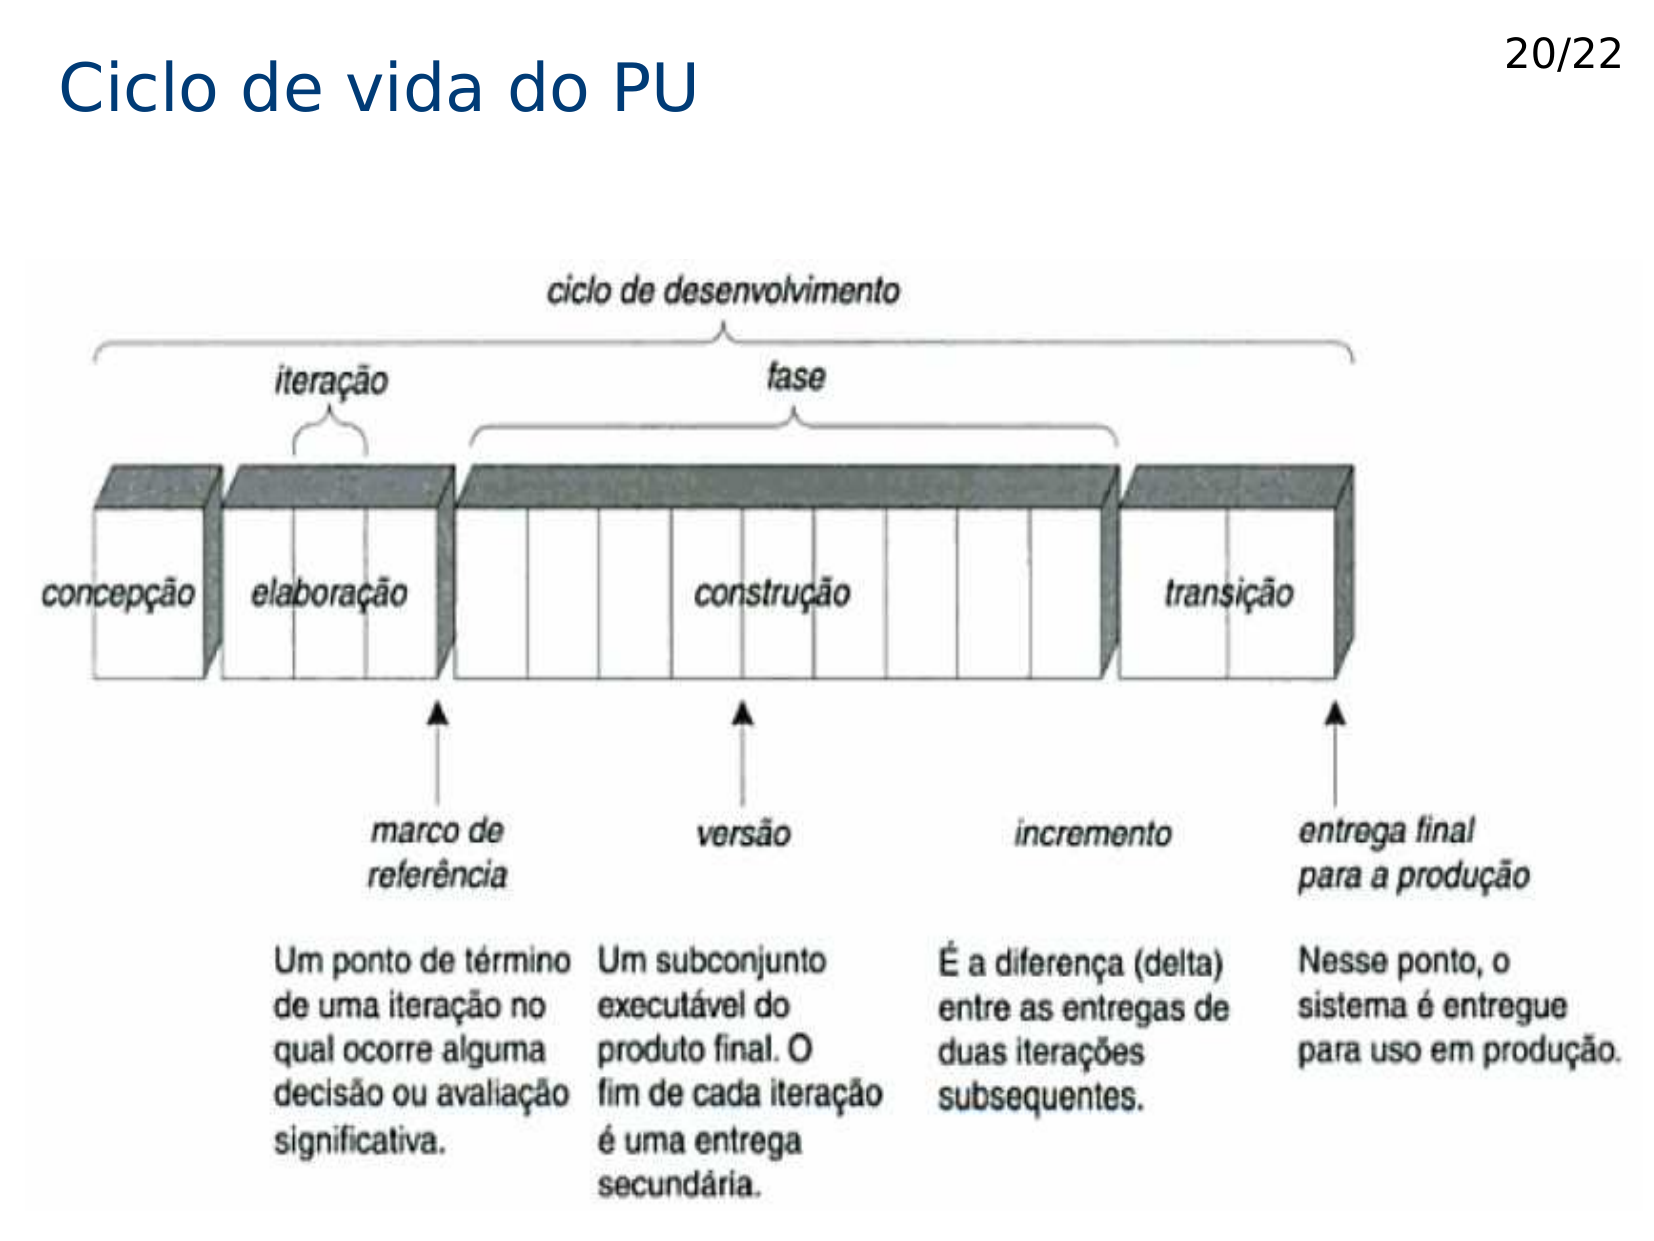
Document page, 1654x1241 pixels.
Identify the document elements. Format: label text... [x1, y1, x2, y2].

picture [11, 259, 1654, 1211]
title Ciclo de vida do PU [59, 29, 1506, 148]
